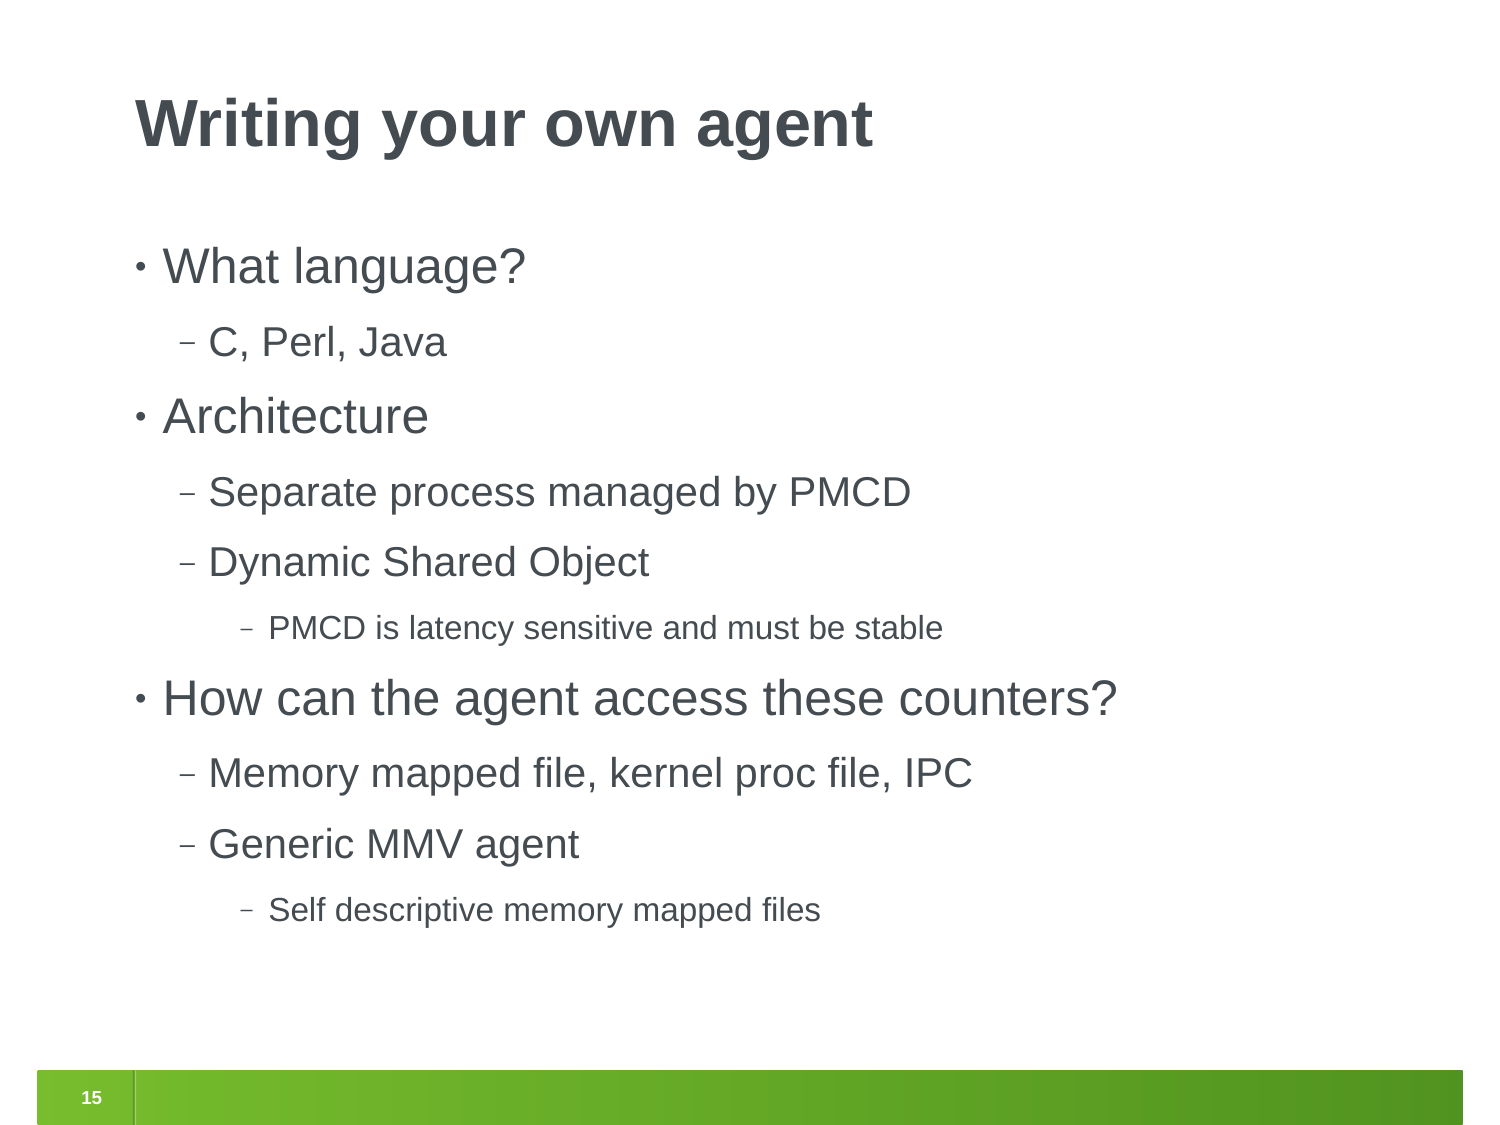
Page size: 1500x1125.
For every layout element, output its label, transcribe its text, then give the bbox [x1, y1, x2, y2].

list What language? C, Perl, Java Architecture Separate process managed by PMCD Dynamic Shared Object PMCD is latency sensitive and must be stable How can the agent access these counters? Memory mapped file, kernel proc file, IPC Generic MMV agent Self descriptive memory mapped files [135, 238, 1372, 982]
title Writing your own agent [135, 41, 1372, 204]
